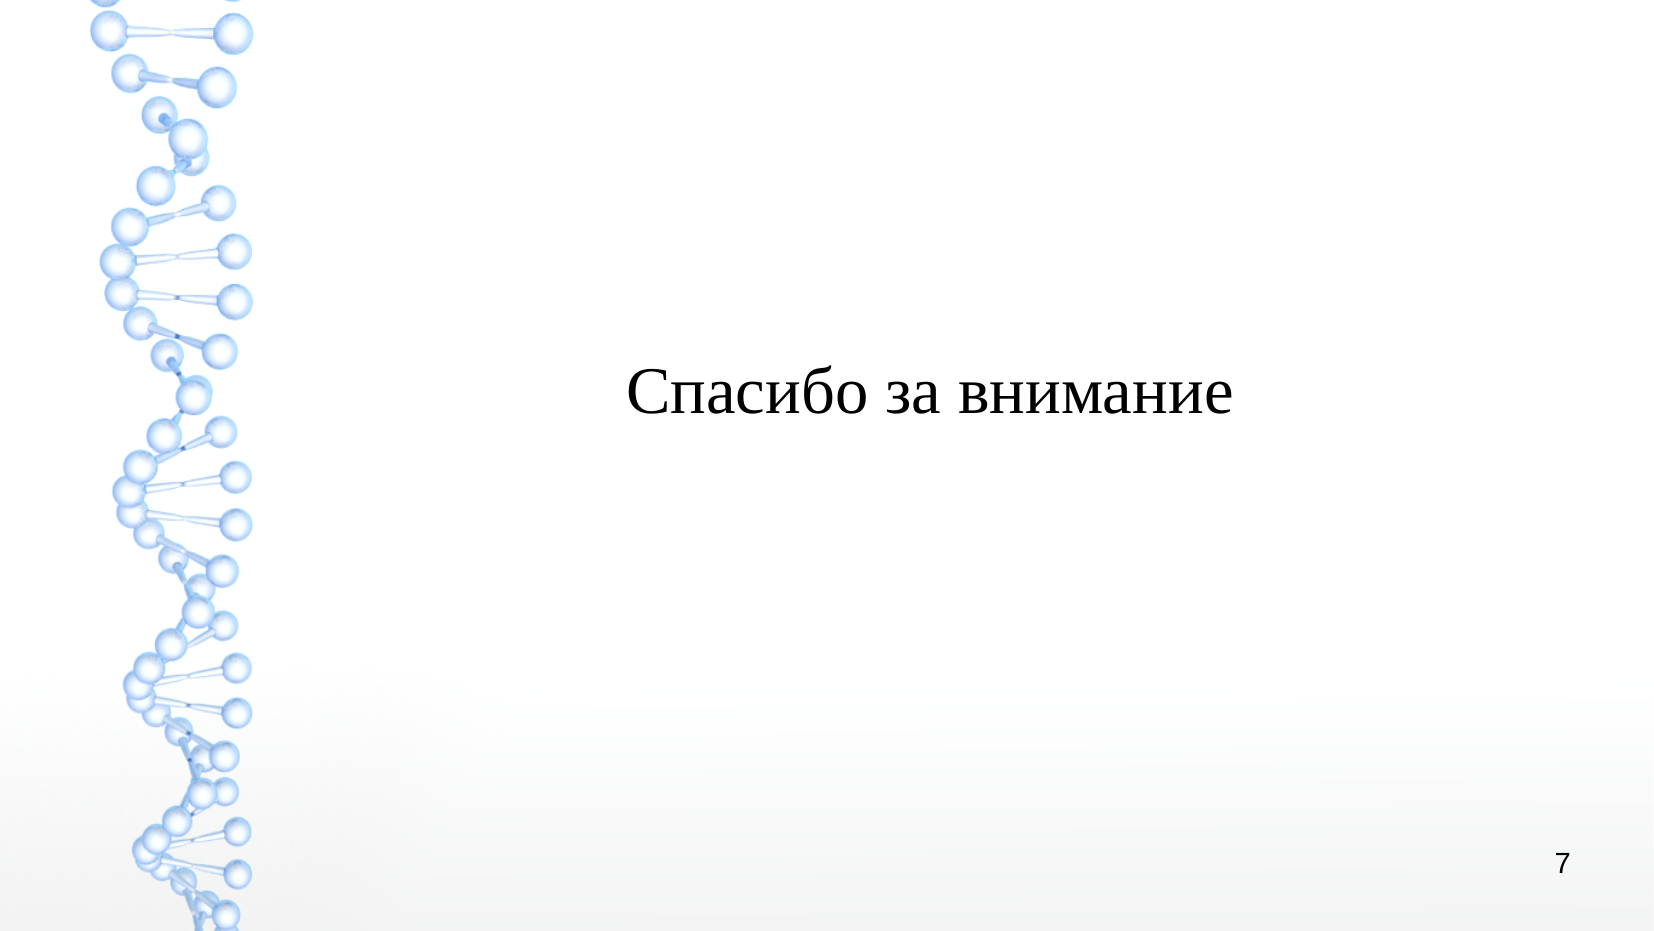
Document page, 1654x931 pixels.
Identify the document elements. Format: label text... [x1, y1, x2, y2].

picture [0, 0, 1654, 931]
subtitle Спасибо за внимание [265, 35, 1595, 748]
